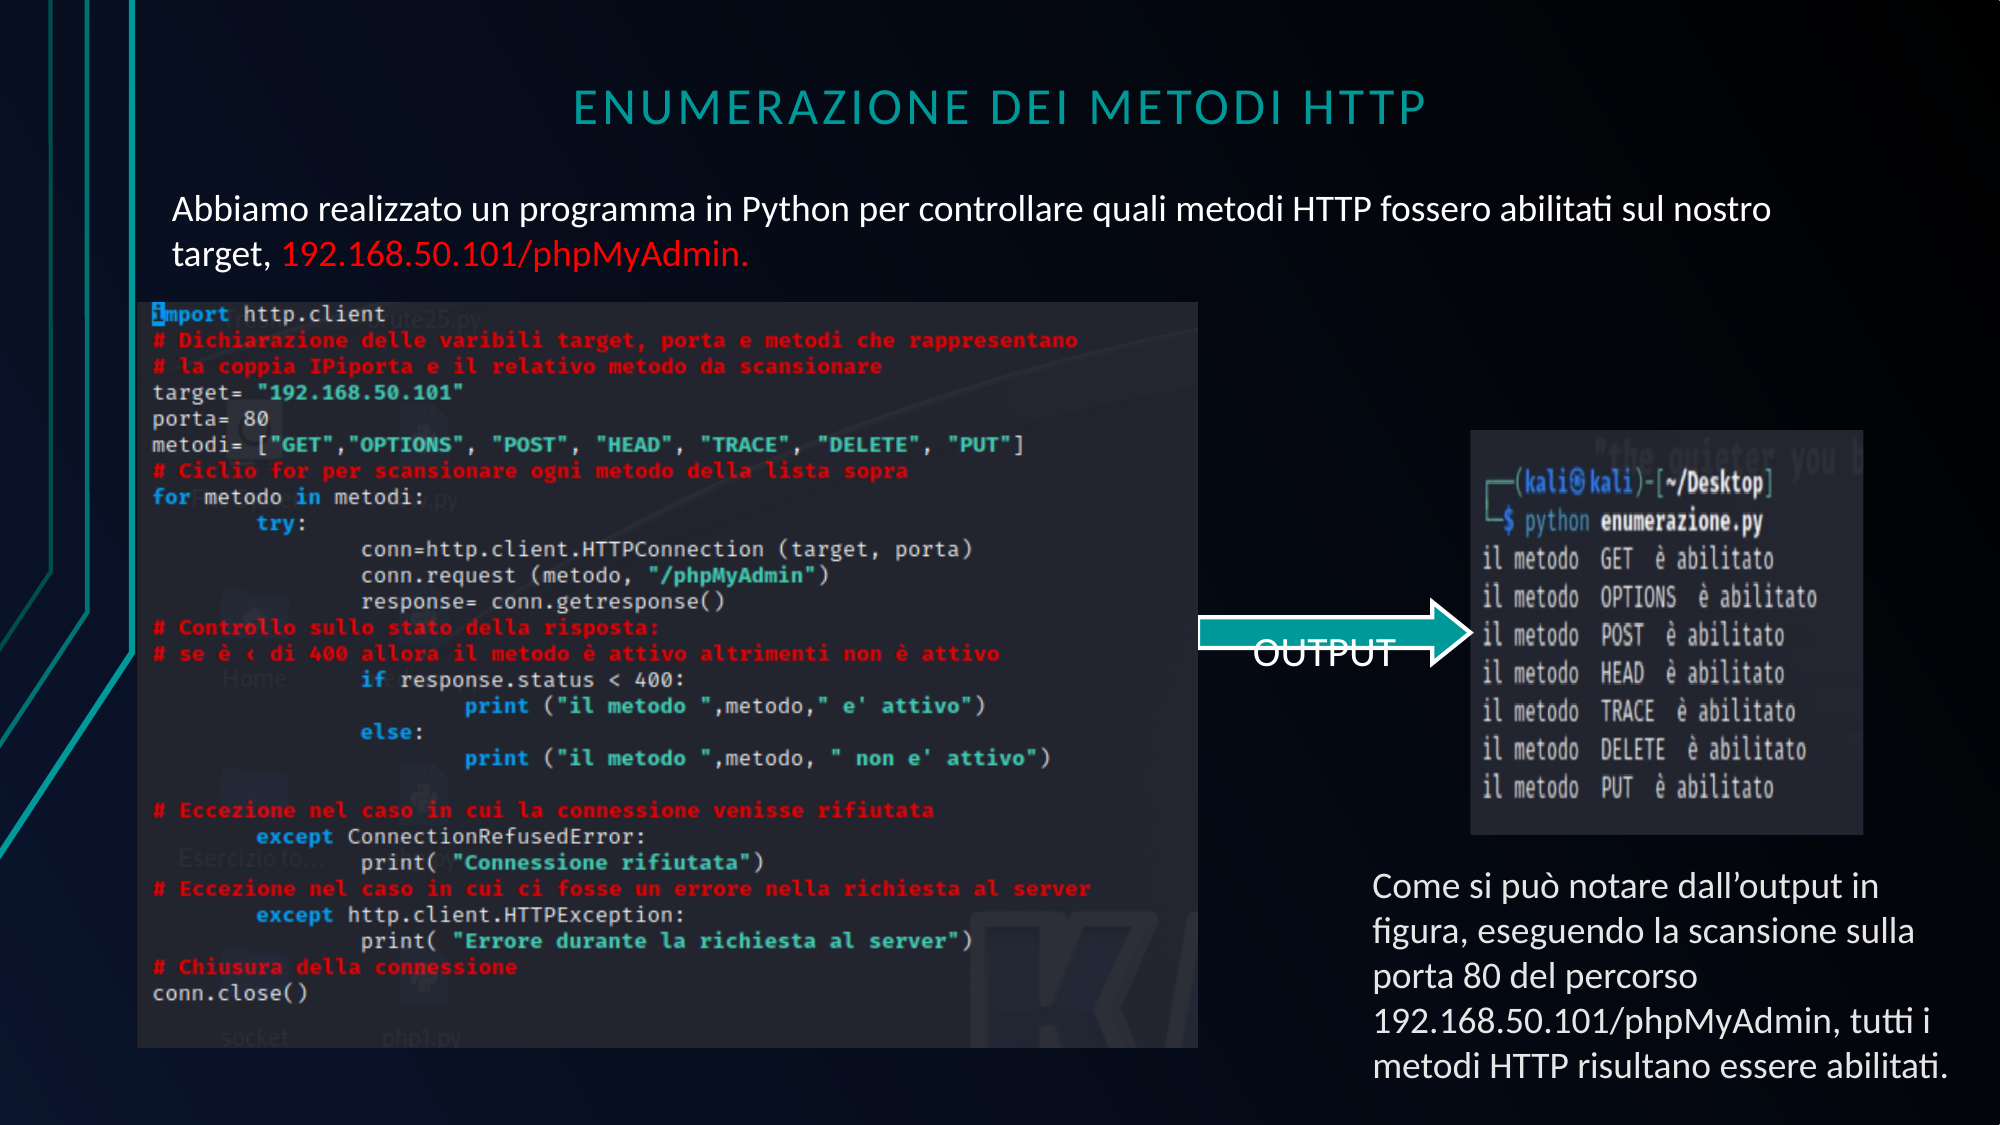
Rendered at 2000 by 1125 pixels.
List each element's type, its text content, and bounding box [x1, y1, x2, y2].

picture [1470, 430, 1864, 835]
text_box OUTPUT [1198, 601, 1471, 664]
text_box Come si può notare dall’output in figura, eseguendo la scansione sulla porta 80 del percorso 192.168.50.101/phpMyAdmin, tutti i metodi HTTP risultano essere abilitati. [1357, 853, 1977, 1096]
title Enumerazione dei metodi http [510, 29, 1490, 146]
text_box Abbiamo realizzato un programma in Python per controllare quali metodi HTTP fossero abilitati sul nostro target, 192.168.50.101/phpMyAdmin. [156, 176, 1799, 283]
picture [136, 303, 1198, 1048]
